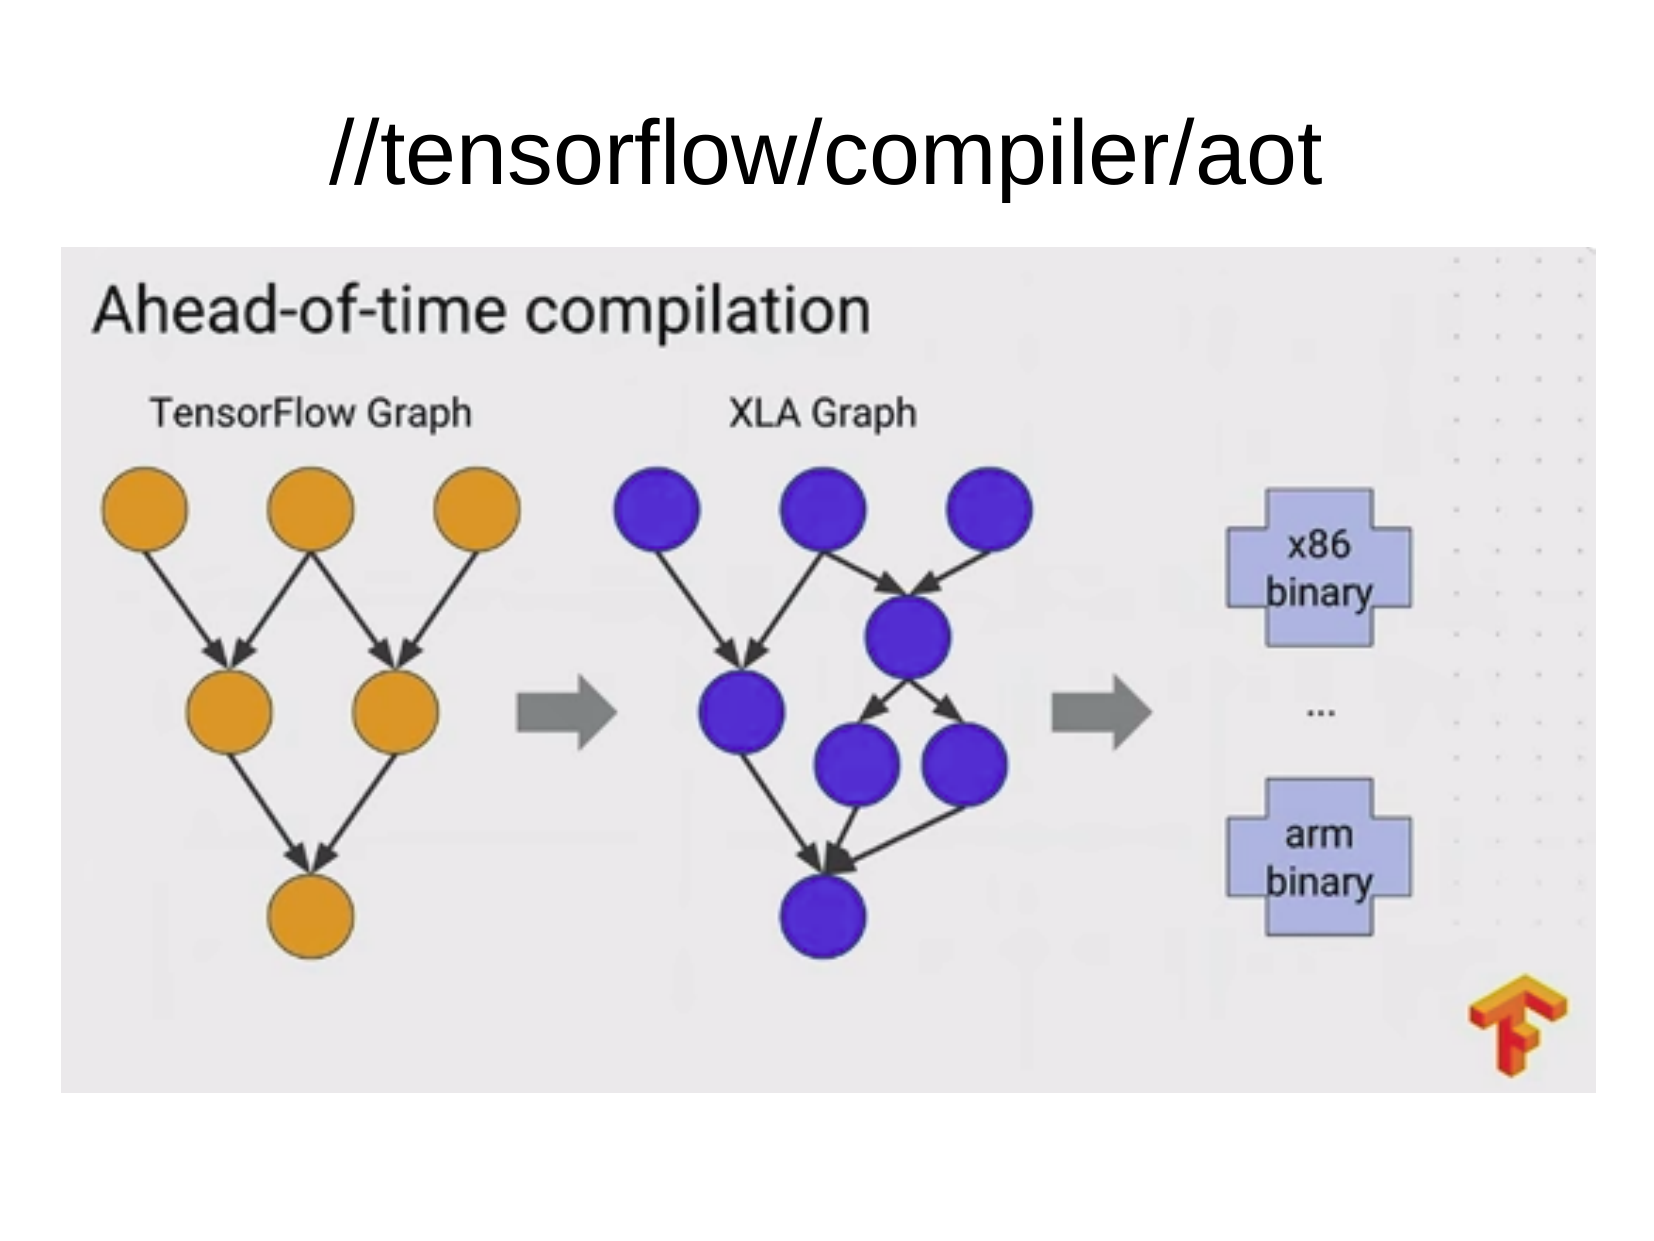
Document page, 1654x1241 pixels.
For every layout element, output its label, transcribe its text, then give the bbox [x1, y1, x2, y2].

title //tensorflow/compiler/aot [82, 49, 1571, 247]
picture [61, 247, 1596, 1093]
